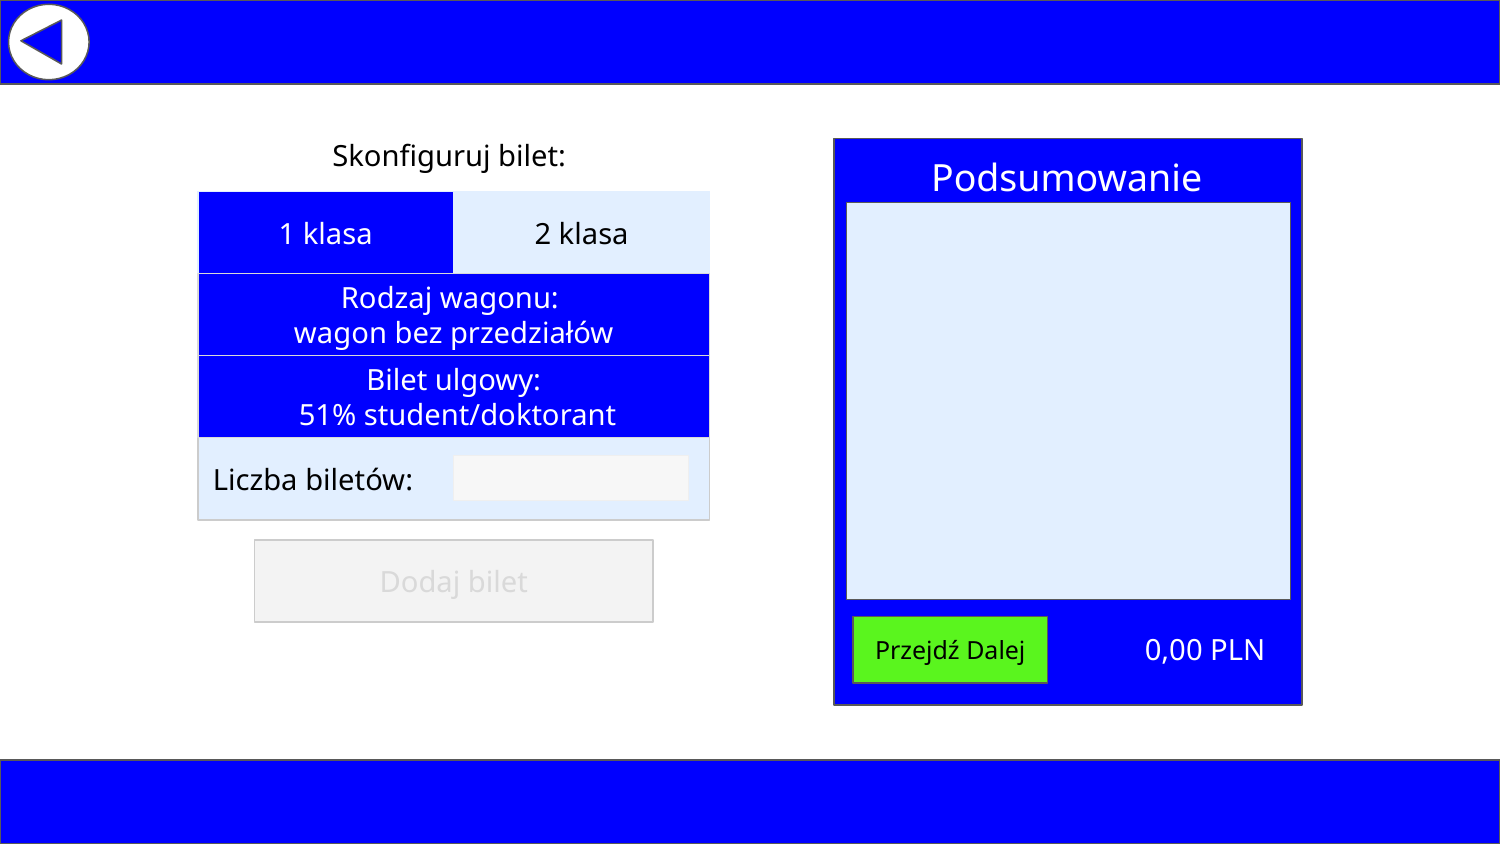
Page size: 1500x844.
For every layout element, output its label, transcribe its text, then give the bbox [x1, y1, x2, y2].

text_box [0, 759, 1500, 844]
text_box Liczba biletów: [197, 438, 710, 520]
text_box Skonfiguruj bilet: [202, 122, 697, 174]
text_box Podsumowanie [852, 138, 1281, 202]
text_box [453, 455, 689, 501]
text_box Dodaj bilet [254, 539, 653, 622]
text_box 0,00 PLN [1048, 616, 1281, 683]
text_box Rodzaj wagonu: wagon bez przedziałów [197, 273, 710, 355]
text_box [0, 0, 1500, 84]
text_box [833, 138, 1302, 705]
text_box Przejdź Dalej [852, 616, 1048, 683]
text_box Bilet ulgowy: 51% student/doktorant [197, 355, 710, 438]
text_box 1 klasa [197, 191, 453, 273]
text_box 2 klasa [453, 191, 710, 273]
